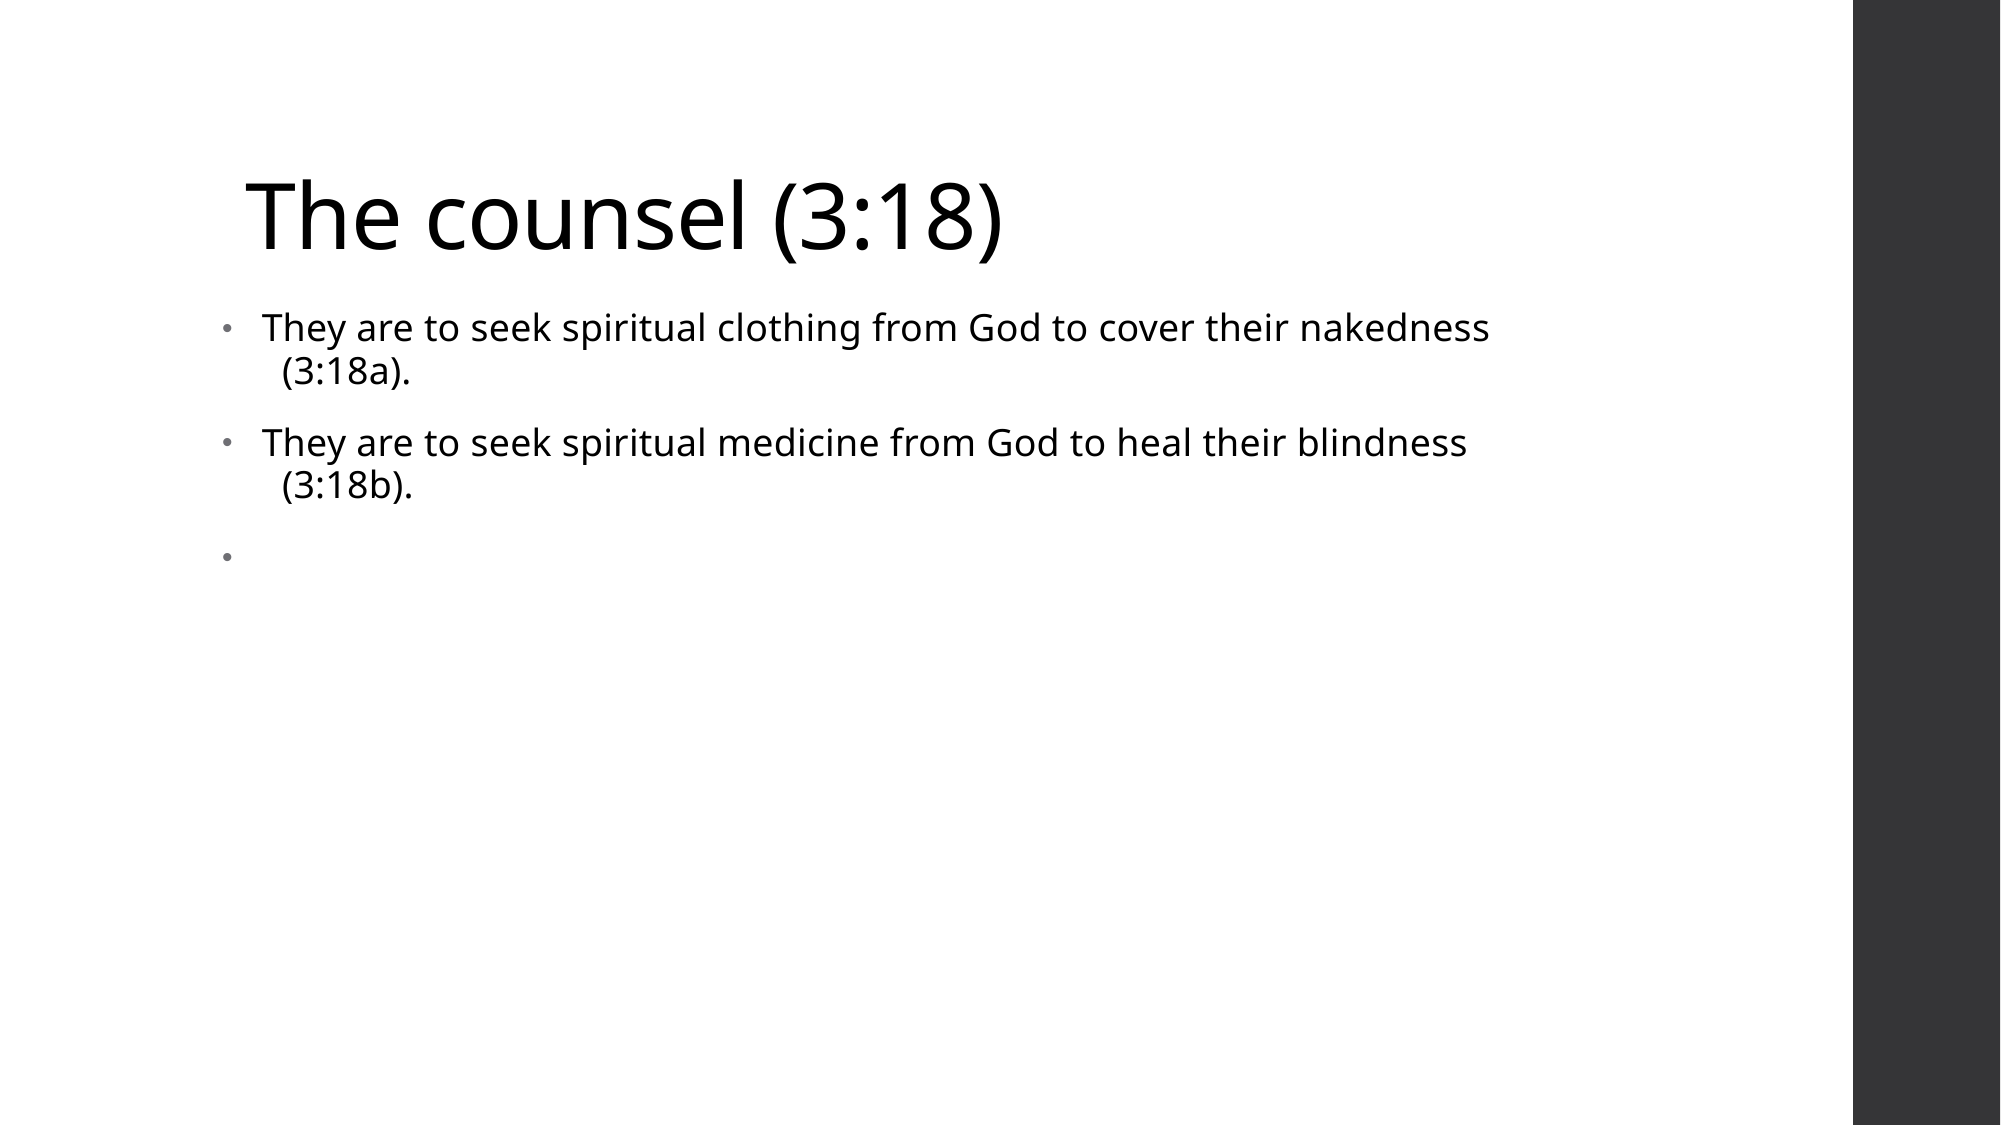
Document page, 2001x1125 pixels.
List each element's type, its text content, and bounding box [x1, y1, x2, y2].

title The counsel (3:18) [206, 60, 1797, 278]
list They are to seek spiritual clothing from God to cover their nakedness (3:18a). They are to seek spiritual medicine from God to heal their blindness (3:18b). [206, 299, 1617, 1014]
